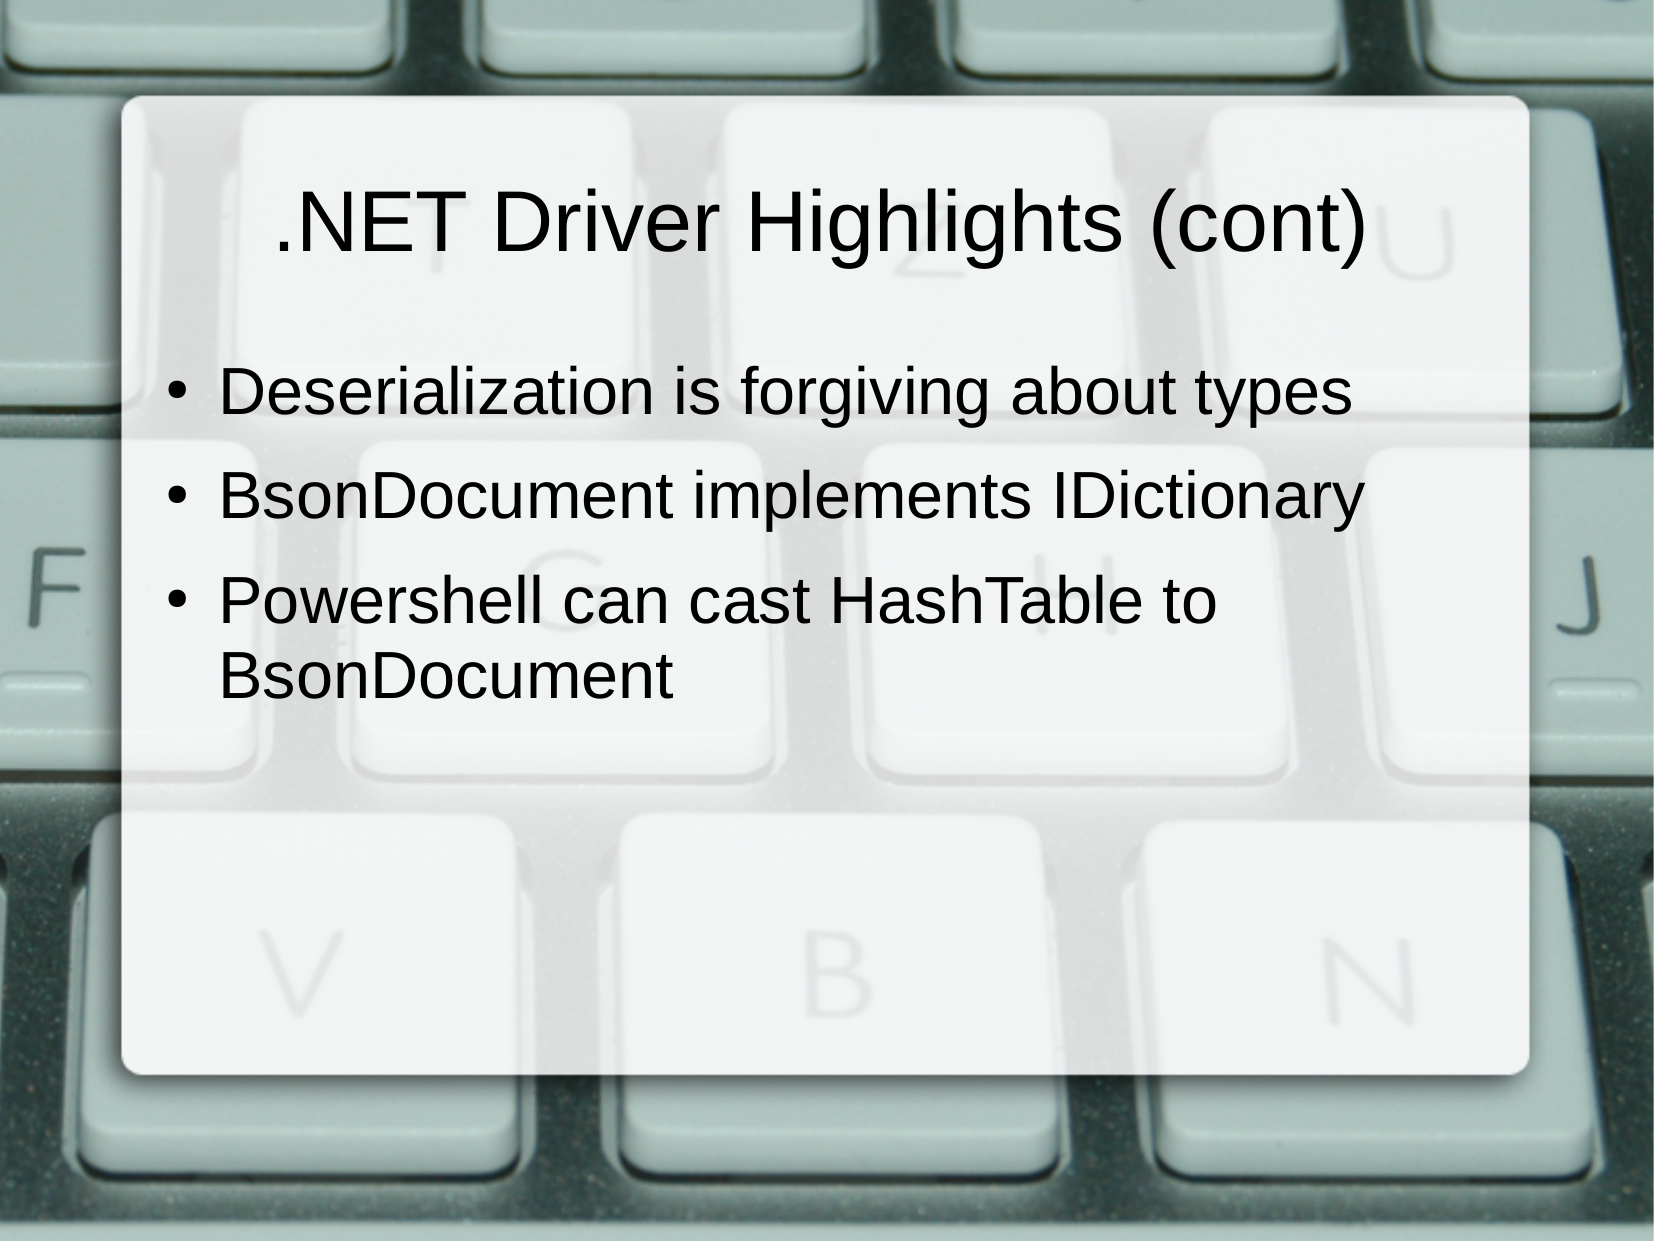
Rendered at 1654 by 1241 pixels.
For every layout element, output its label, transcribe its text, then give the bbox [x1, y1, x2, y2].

title .NET Driver Highlights (cont) [135, 117, 1506, 325]
picture [0, 0, 1654, 1241]
list Deserialization is forgiving about types BsonDocument implements IDictionary Powershell can cast HashTable to BsonDocument [147, 354, 1506, 1173]
